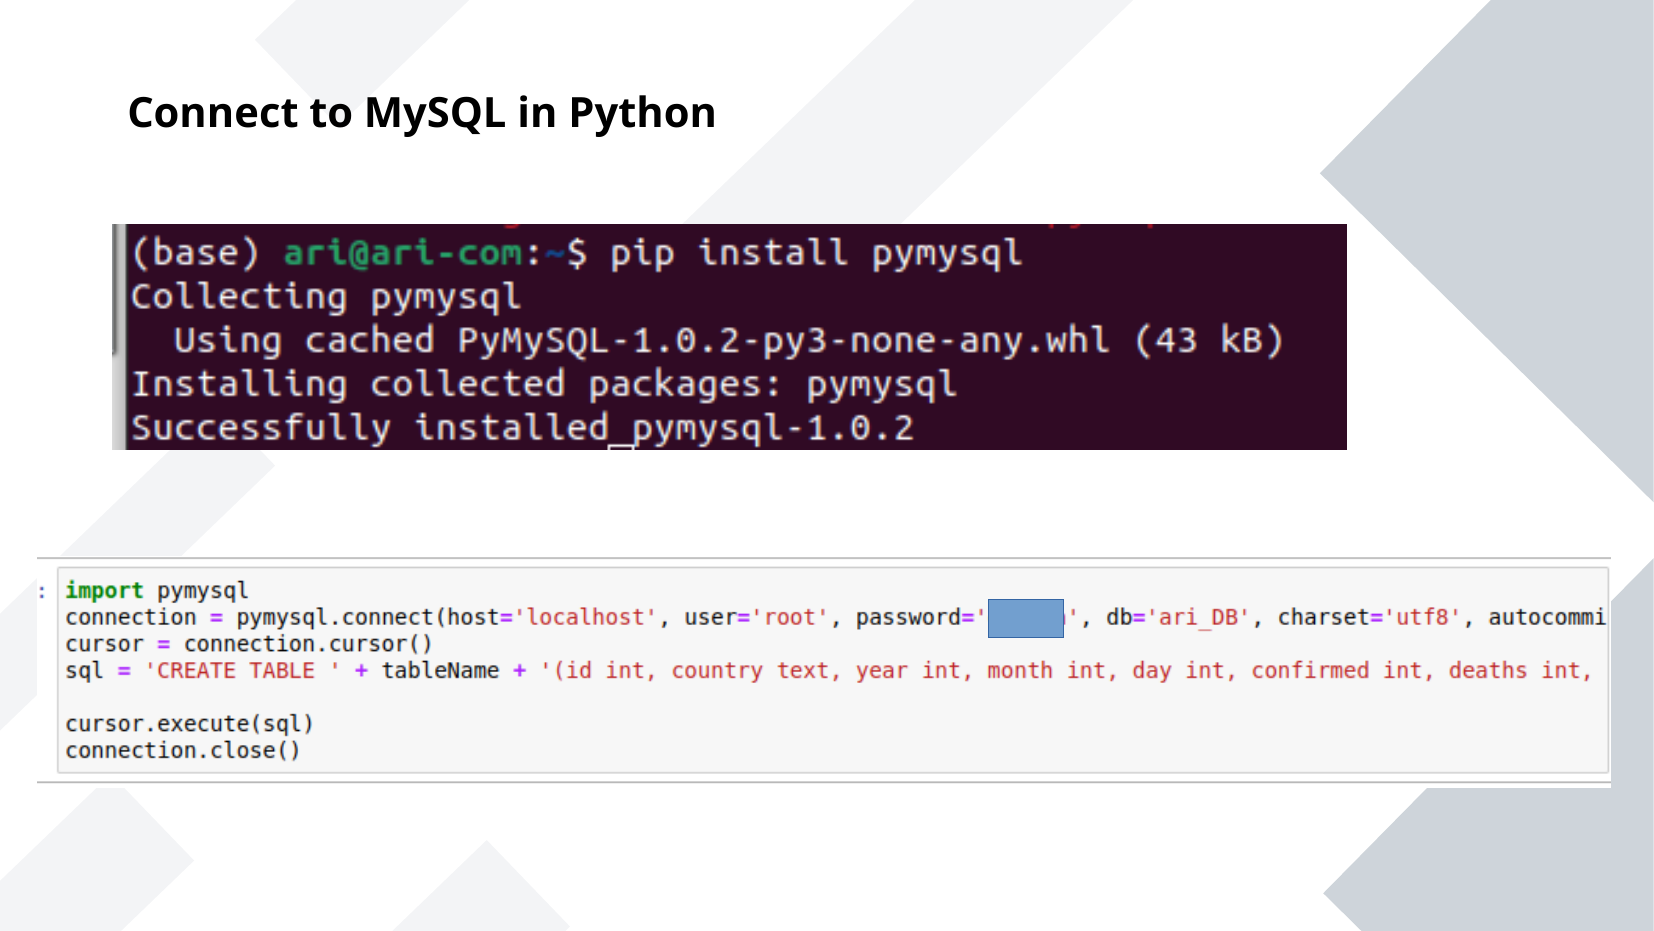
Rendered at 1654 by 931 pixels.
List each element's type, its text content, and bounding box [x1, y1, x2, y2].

picture [37, 556, 1611, 788]
picture [112, 224, 1347, 451]
text_box Connect to MySQL in Python [112, 75, 1156, 197]
text_box [988, 599, 1064, 638]
